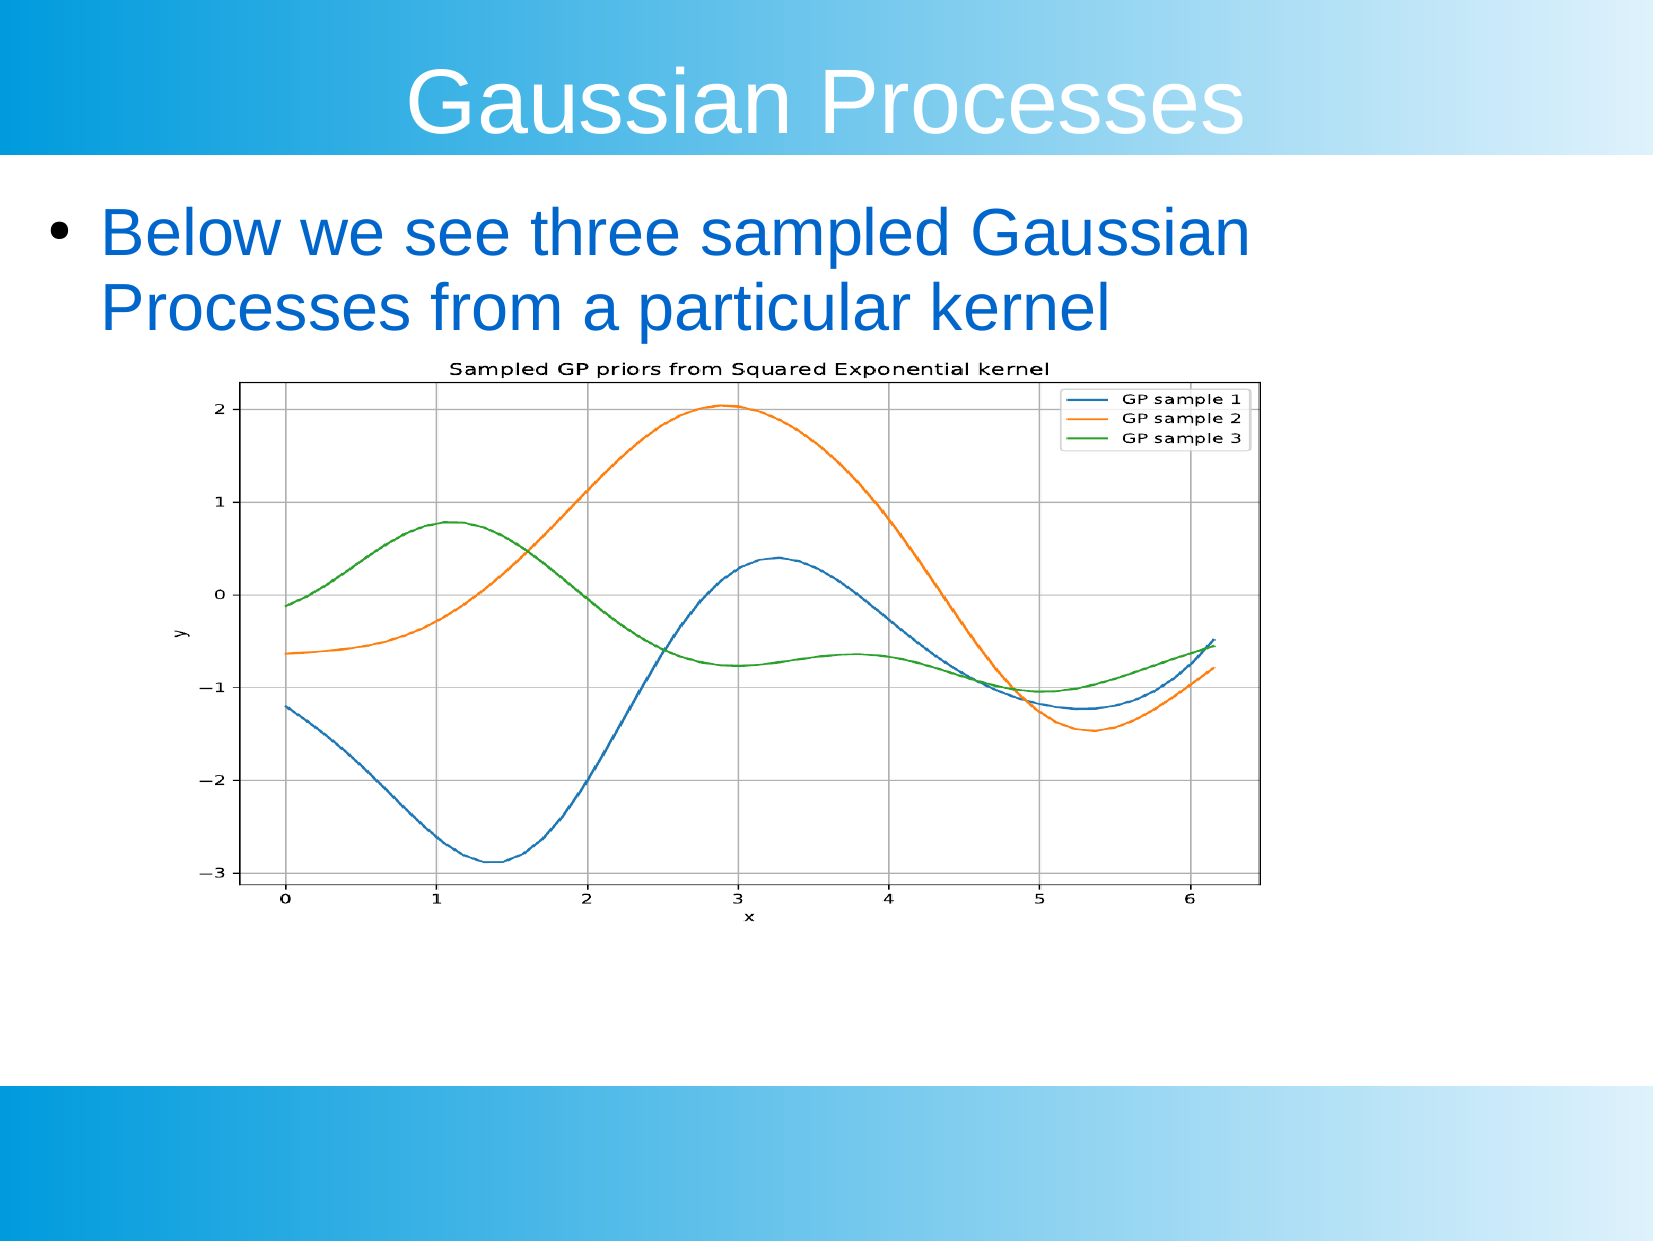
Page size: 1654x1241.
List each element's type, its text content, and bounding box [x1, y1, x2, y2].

picture [150, 359, 1312, 931]
title Gaussian Processes [82, 49, 1571, 155]
list Below we see three sampled Gaussian Processes from a particular kernel [30, 195, 1519, 915]
